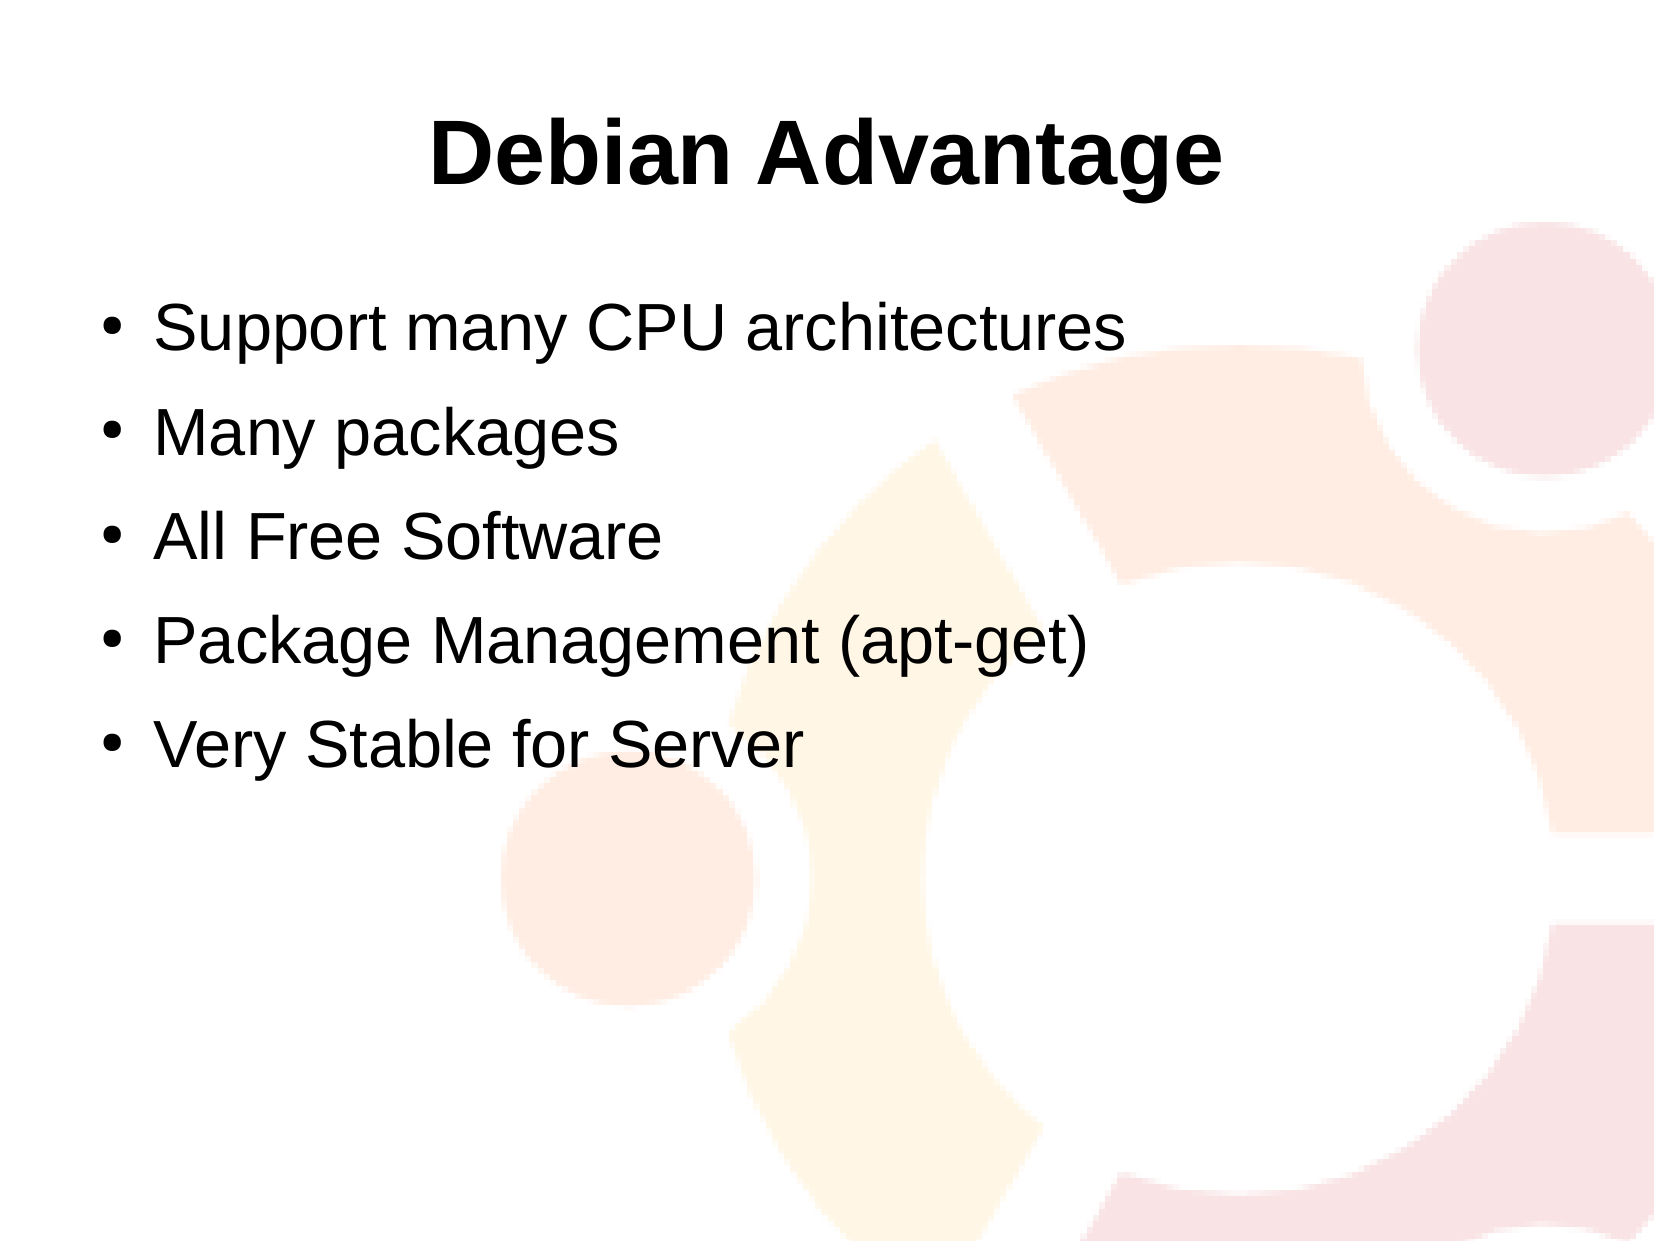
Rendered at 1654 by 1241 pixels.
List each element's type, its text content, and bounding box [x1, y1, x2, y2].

list Support many CPU architectures Many packages All Free Software Package Management (apt-get) Very Stable for Server [82, 290, 1571, 1109]
title Debian Advantage [82, 56, 1571, 250]
